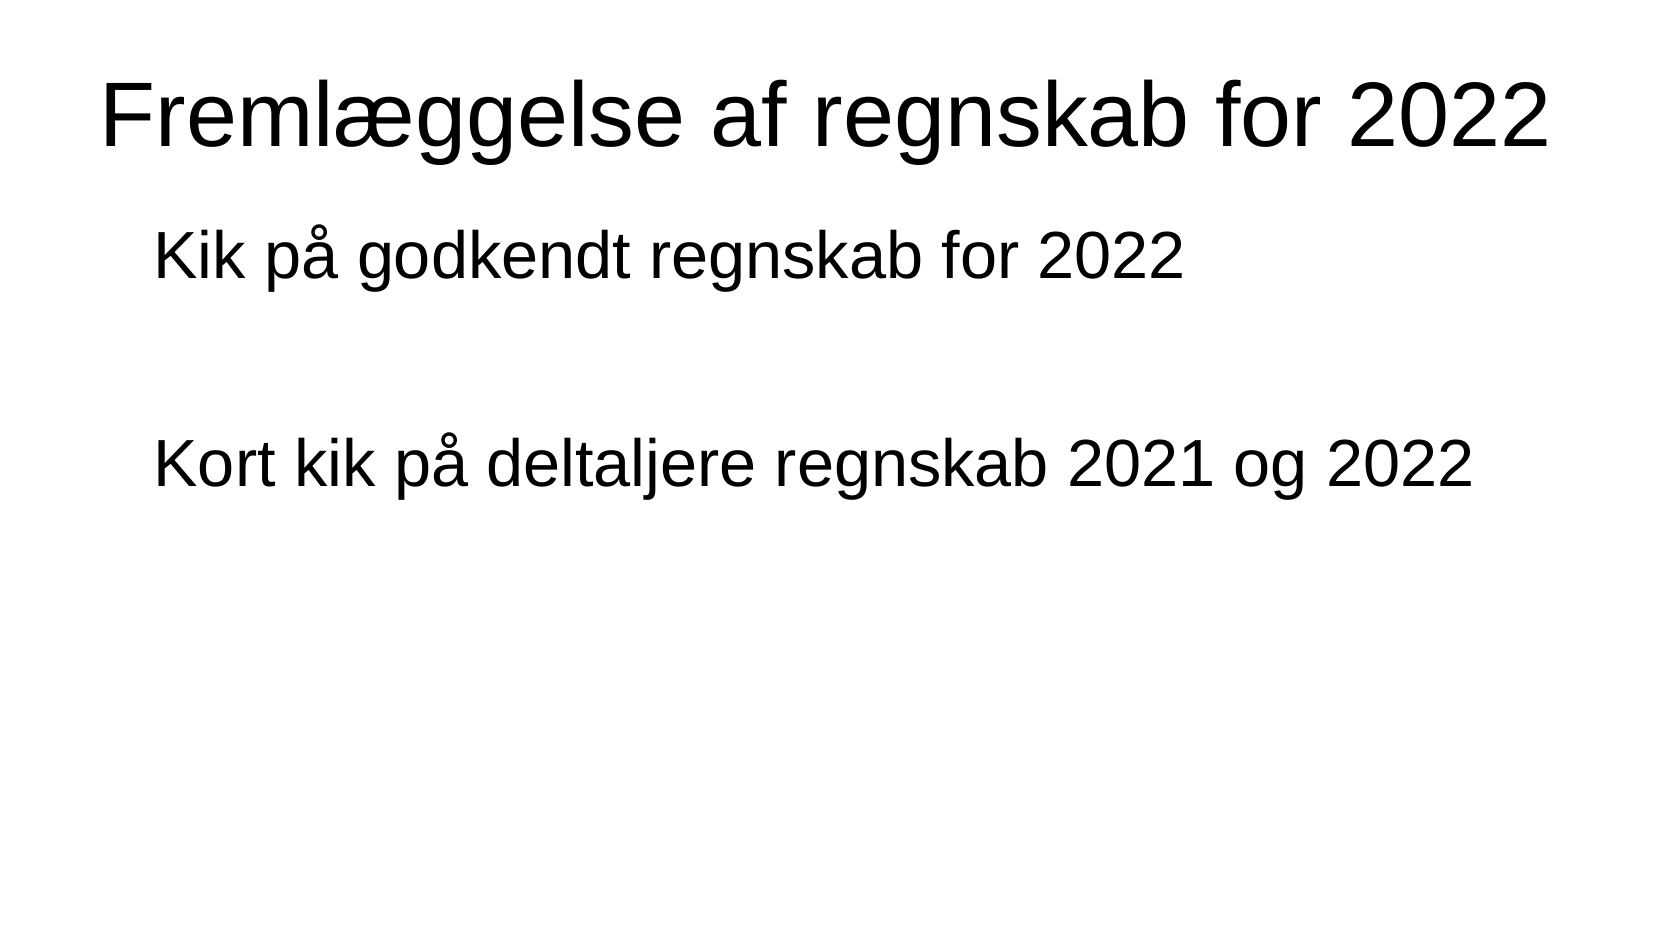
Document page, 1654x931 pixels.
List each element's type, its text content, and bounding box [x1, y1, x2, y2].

list Kik på godkendt regnskab for 2022 Kort kik på deltaljere regnskab 2021 og 2022 [82, 217, 1571, 758]
title Fremlæggelse af regnskab for 2022 [82, 37, 1571, 193]
